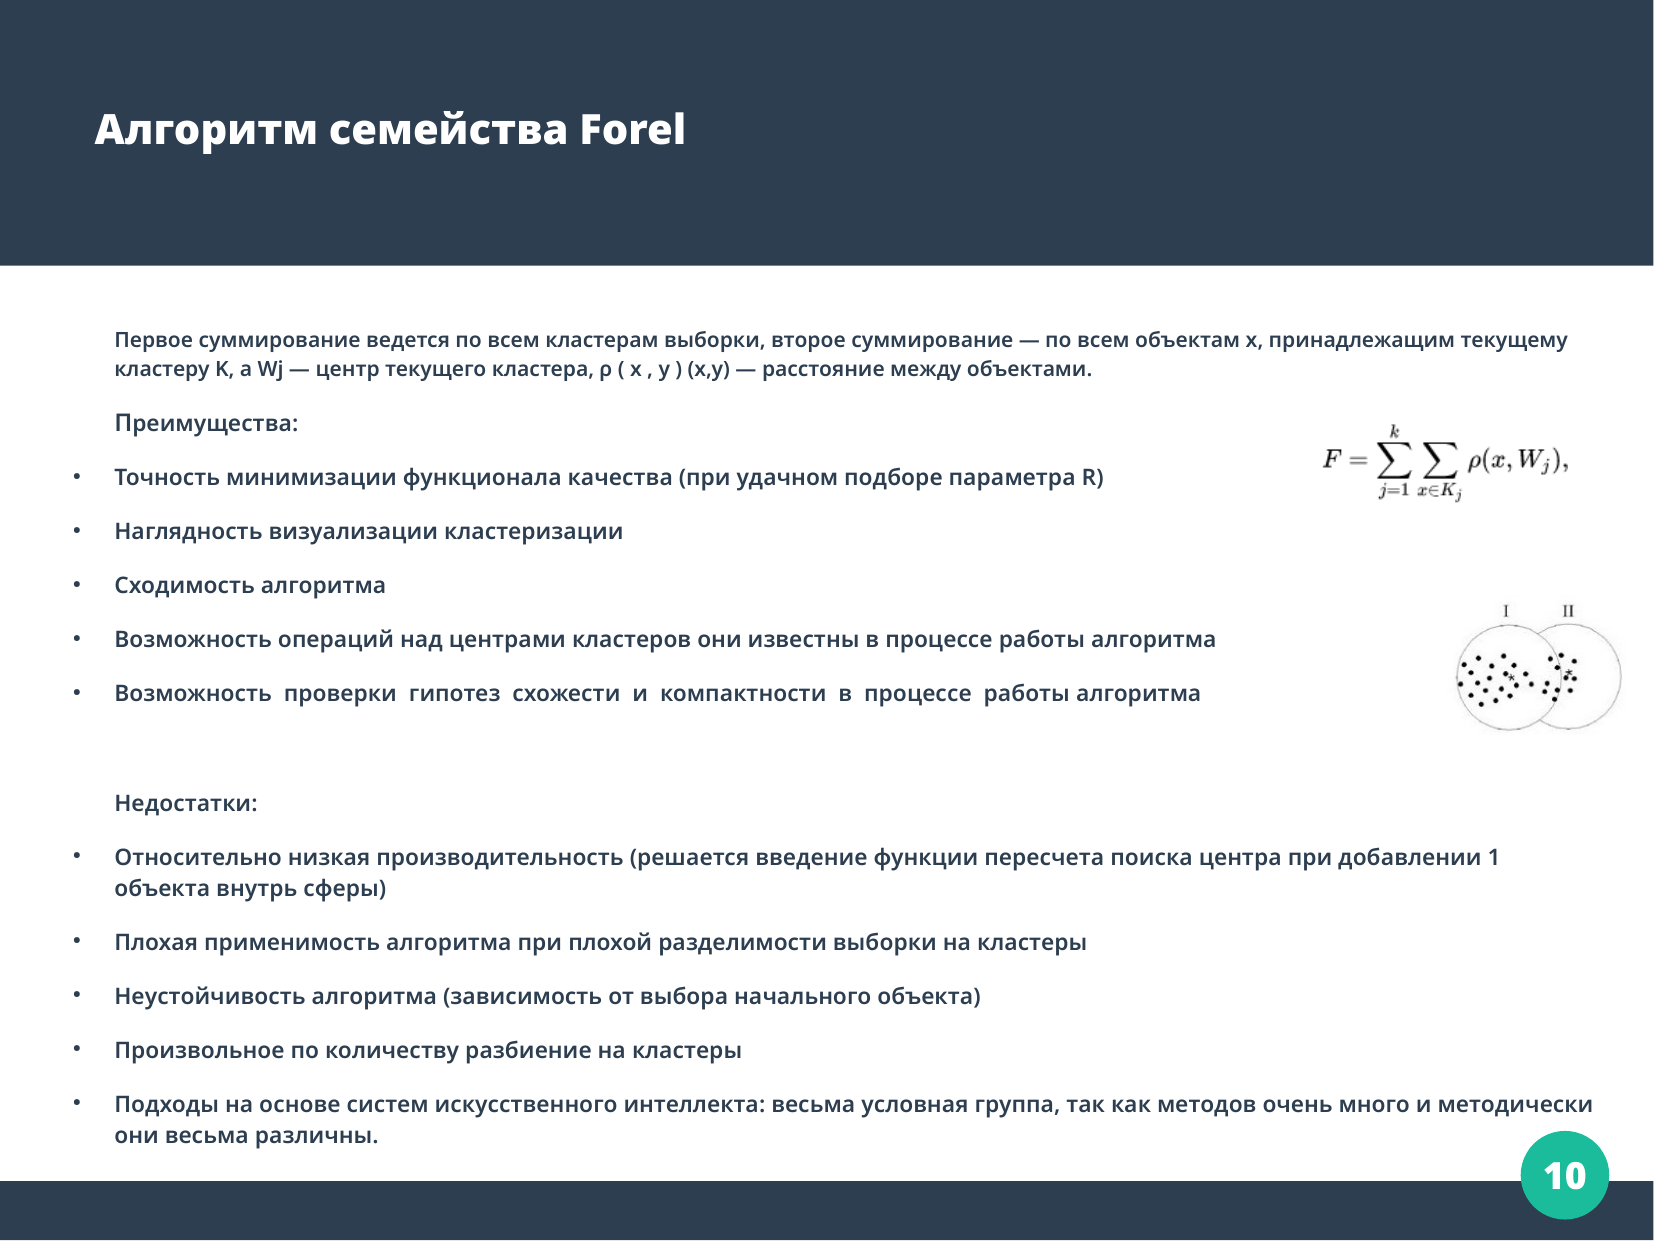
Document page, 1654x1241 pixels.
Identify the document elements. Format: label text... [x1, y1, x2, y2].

list Первое суммирование ведется по всем кластерам выборки, второе суммирование — по всем объектам x, принадлежащим текущему кластеру K, a Wj — центр текущего кластера, ρ ( x , y ) (x,y) — расстояние между объектами. Преимущества: Точность минимизации функционала качества (при удачном подборе параметра R) Наглядность визуализации кластеризации Сходимость алгоритма Возможность операций над центрами кластеров они известны в процессе работы алгоритма Возможность проверки гипотез схожести и компактности в процессе работы алгоритма Недостатки: Относительно низкая производительность (решается введение функции пересчета поиска центра при добавлении 1 объекта внутрь сферы) Плохая применимость алгоритма при плохой разделимости выборки на кластеры Неустойчивость алгоритма (зависимость от выбора начального объекта) Произвольное по количеству разбиение на кластеры Подходы на основе систем искусственного интеллекта: весьма условная группа, так как методов очень много и методически они весьма различны. [59, 324, 1595, 1152]
title Алгоритм семейства Forel [59, 49, 1595, 207]
picture [1436, 566, 1630, 792]
picture [1322, 419, 1568, 508]
